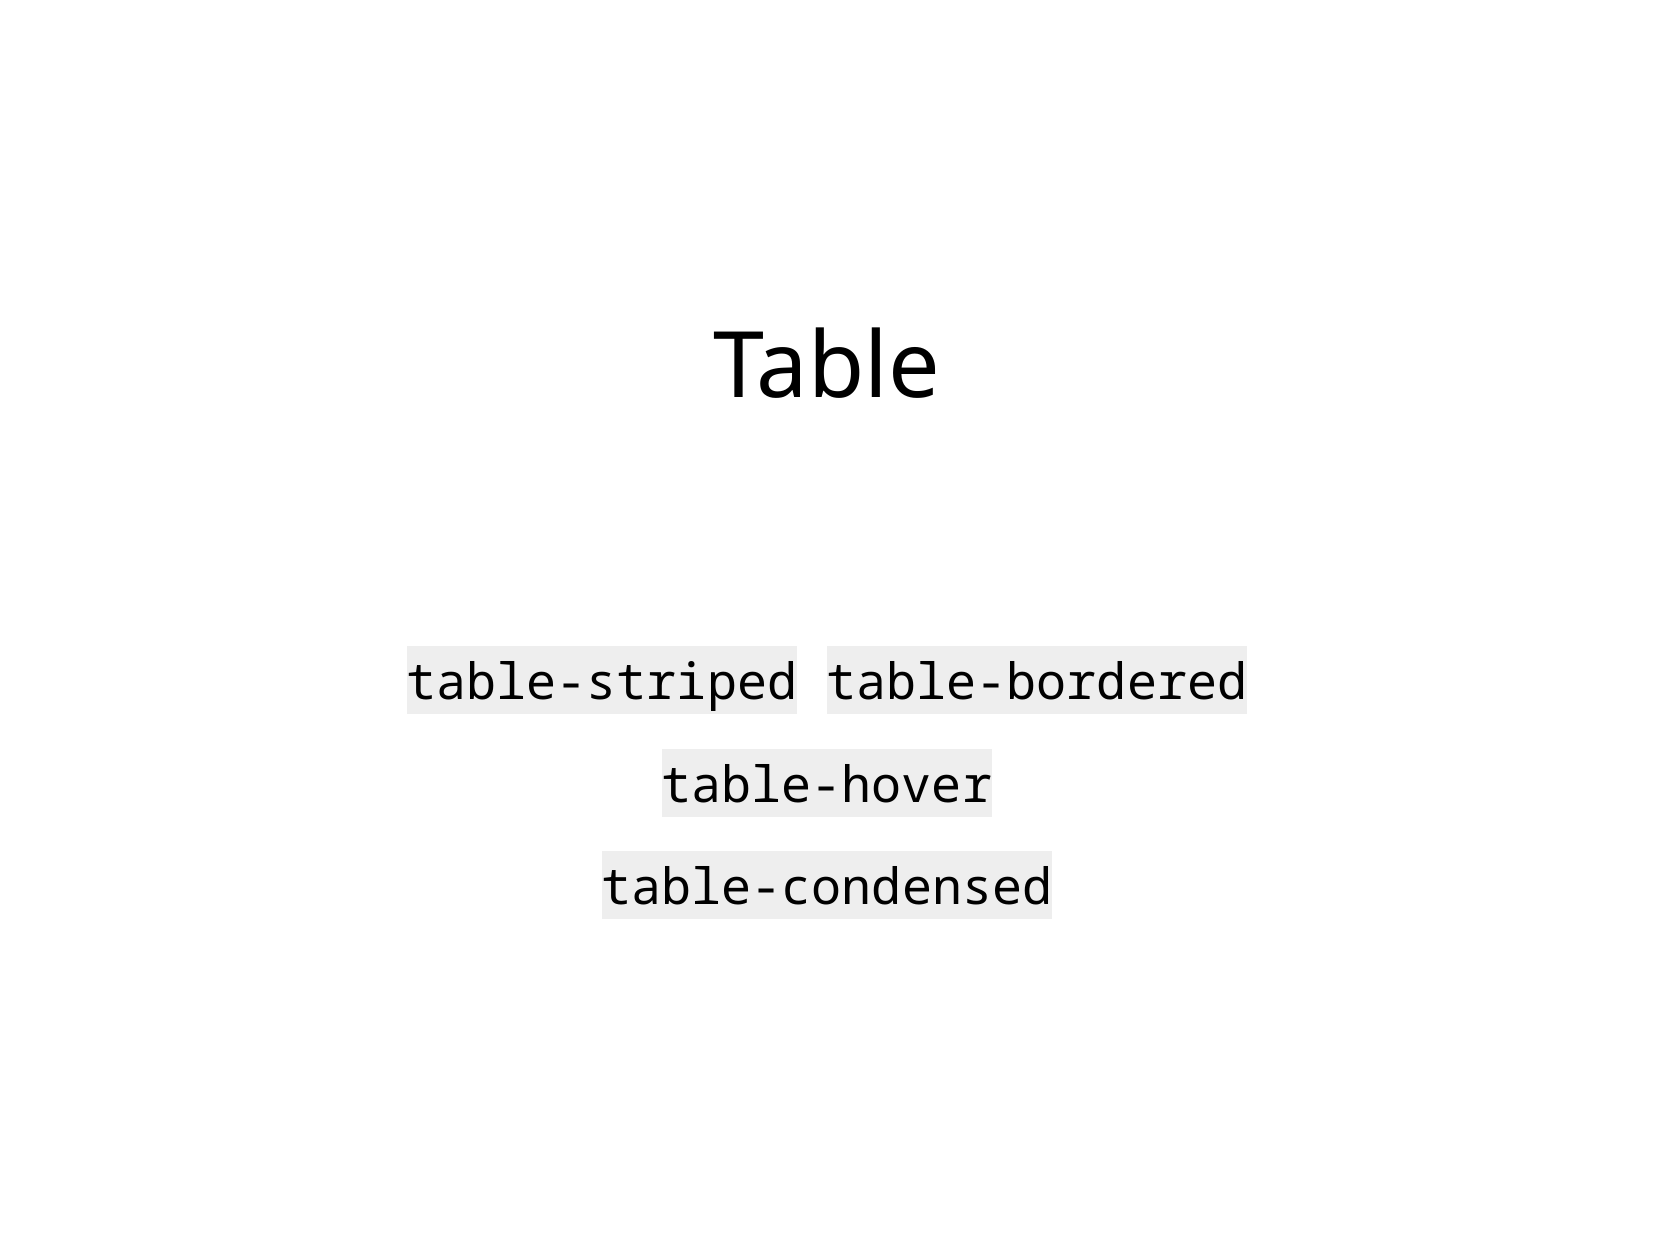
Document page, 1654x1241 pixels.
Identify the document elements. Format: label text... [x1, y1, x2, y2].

title Table table-striped table-bordered table-hover table-condensed [82, 301, 1571, 855]
